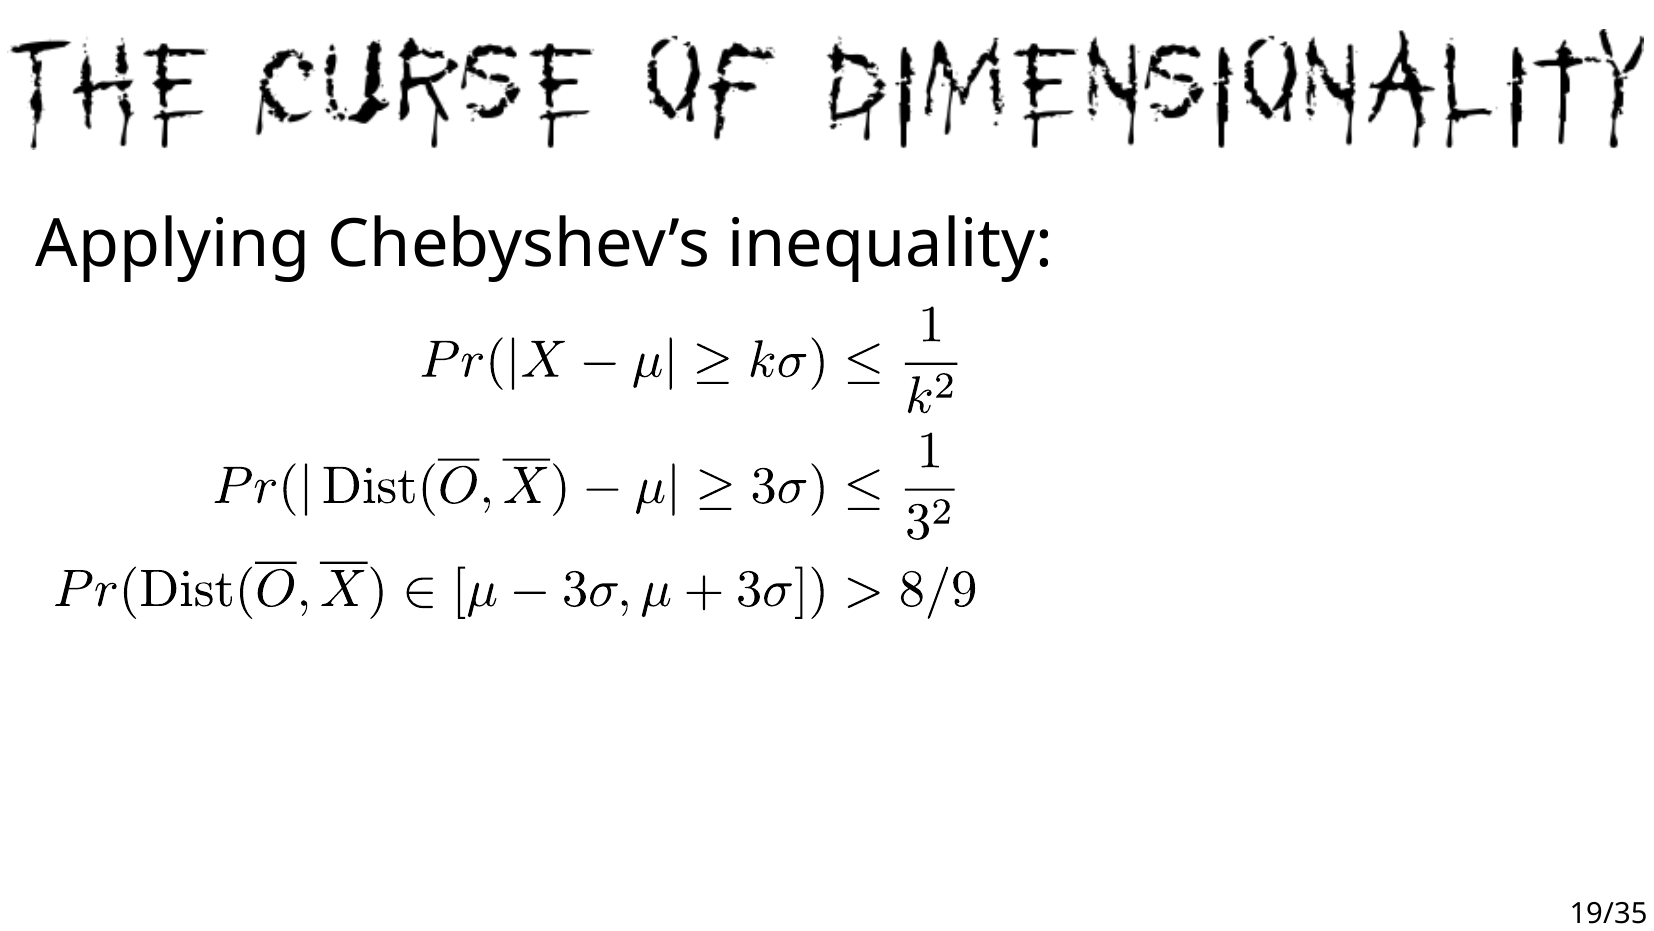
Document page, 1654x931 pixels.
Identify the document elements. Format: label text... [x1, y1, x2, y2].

picture [7, 29, 1644, 151]
list Applying Chebyshev’s inequality: [35, 195, 1524, 793]
text_box [52, 306, 978, 620]
